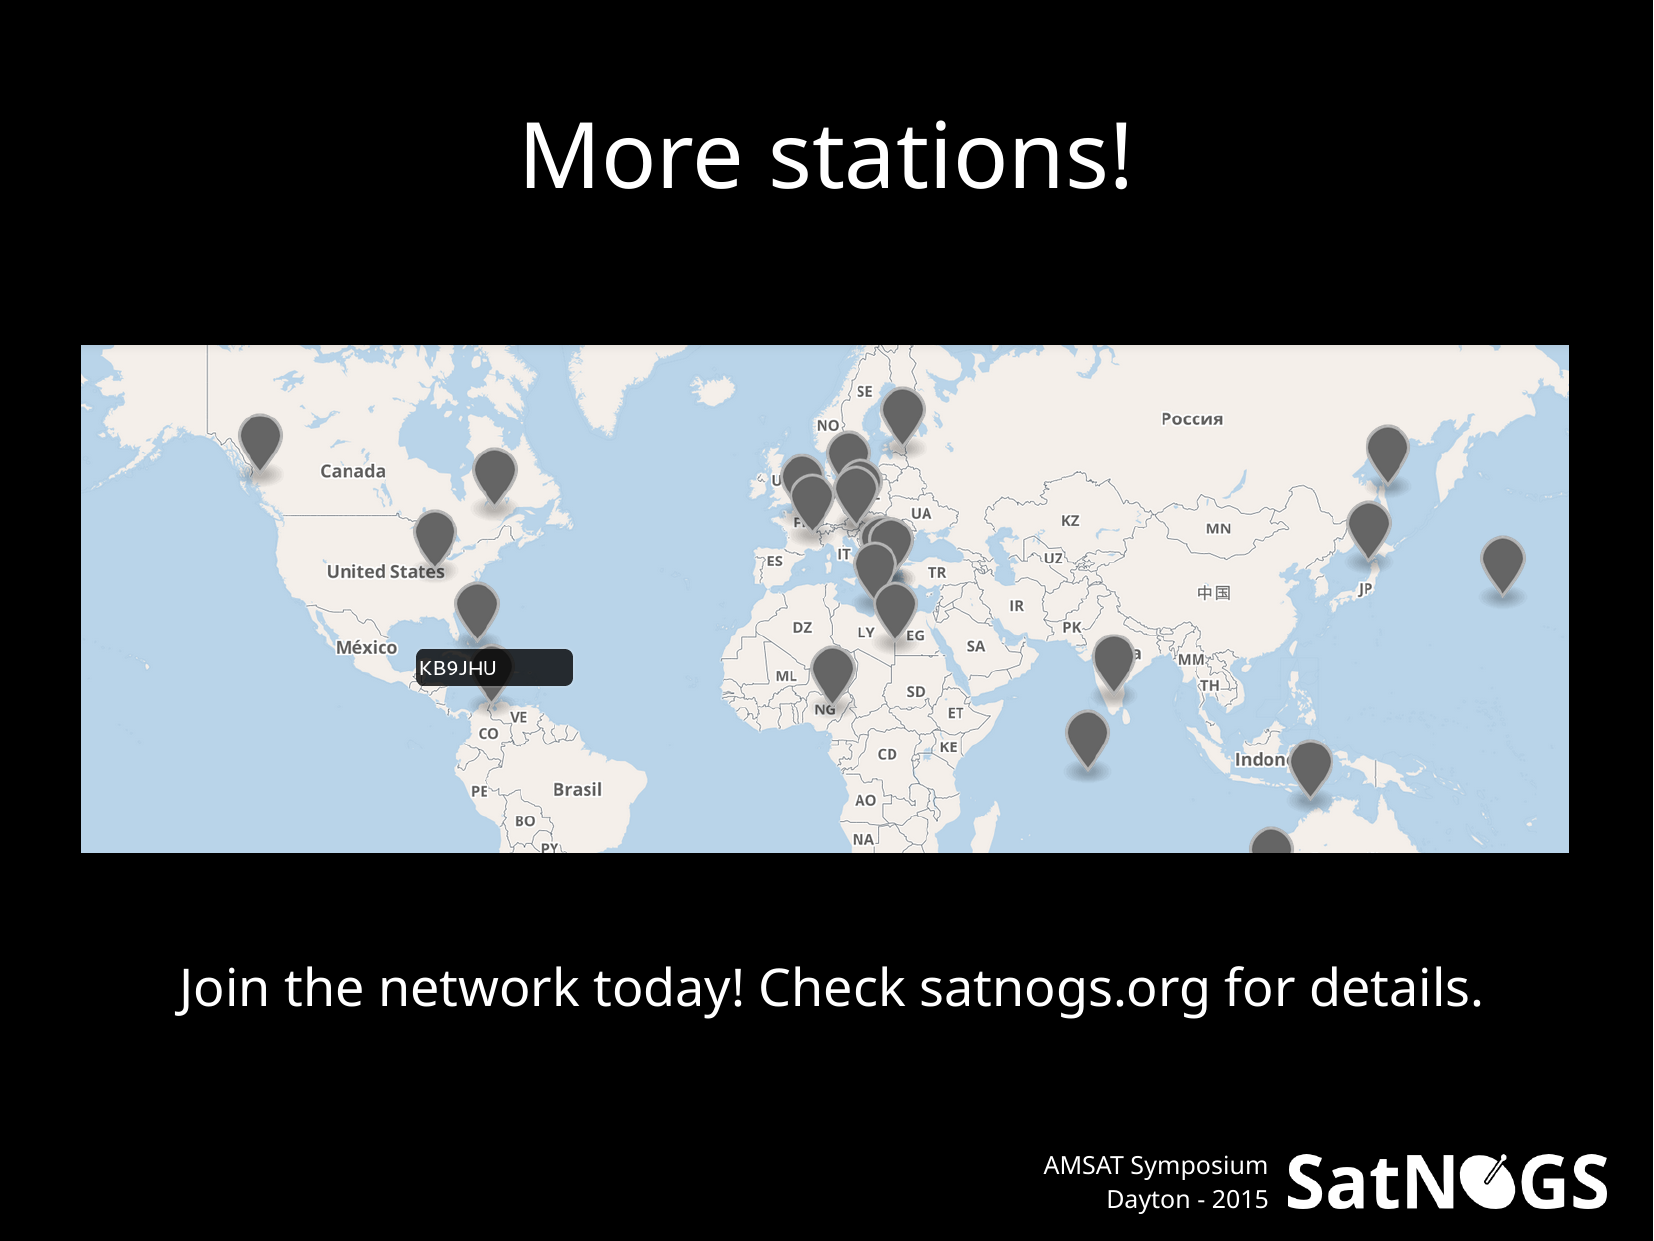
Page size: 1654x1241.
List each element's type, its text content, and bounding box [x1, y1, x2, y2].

picture [81, 345, 1569, 853]
title More stations! [82, 49, 1571, 257]
picture [1288, 1154, 1607, 1209]
text_box Join the network today! Check satnogs.org for details. [120, 943, 1546, 1029]
